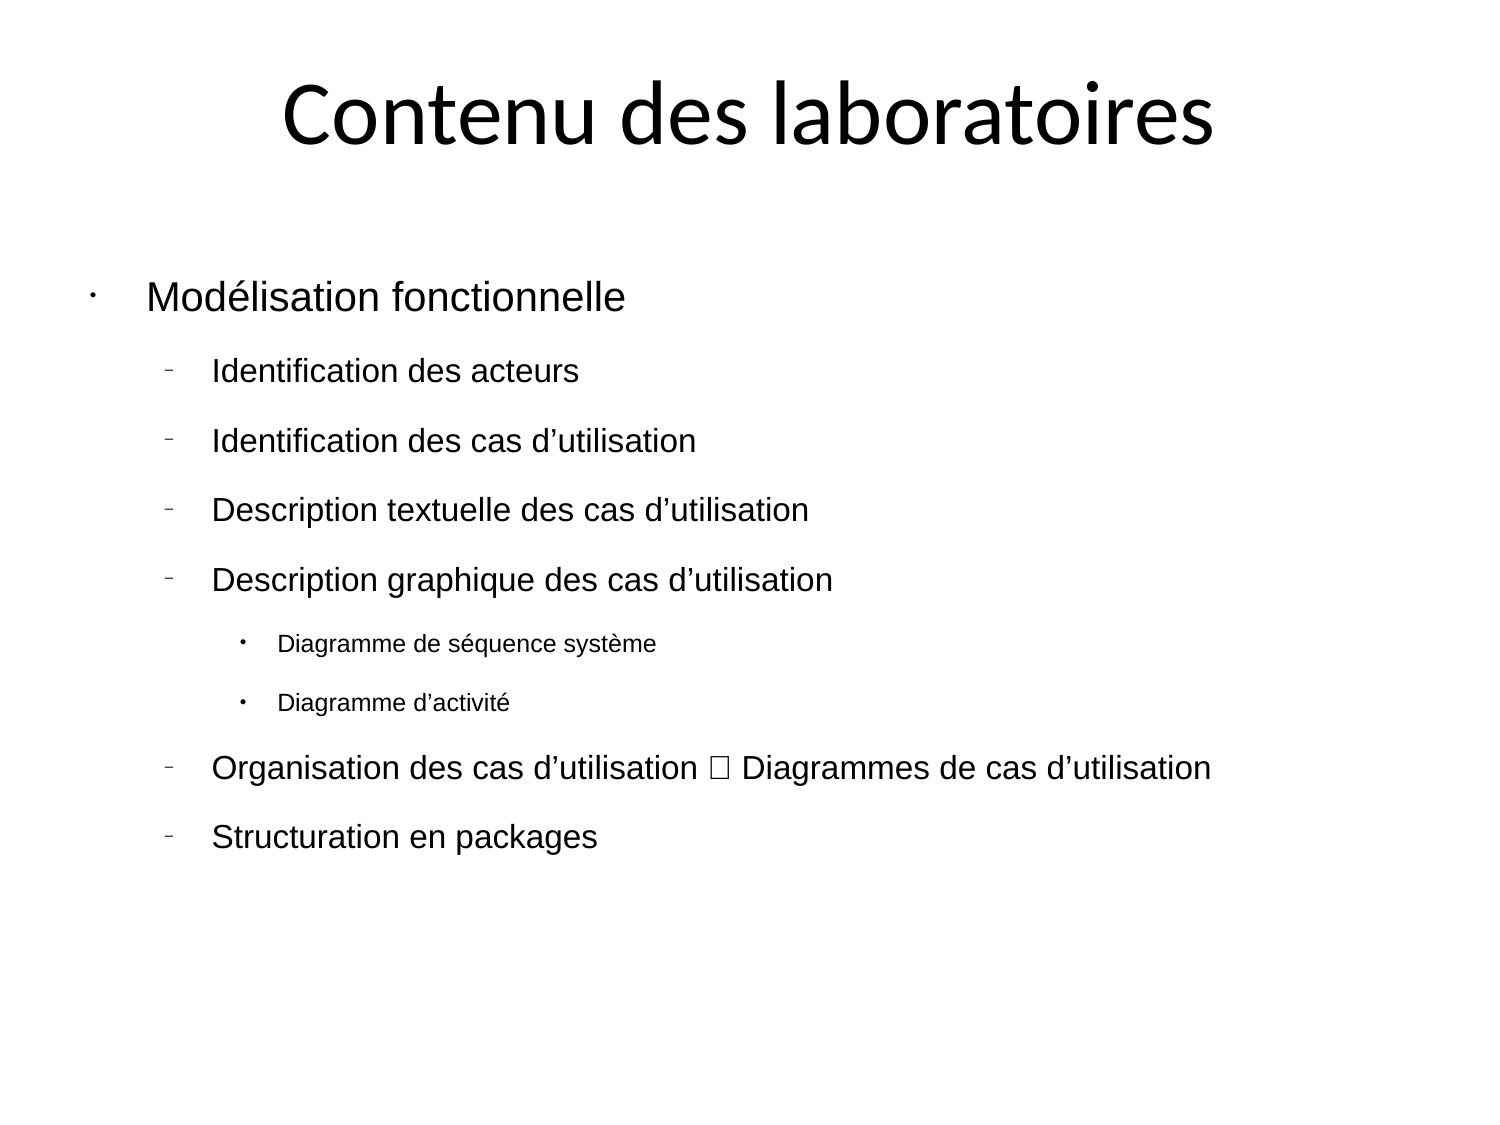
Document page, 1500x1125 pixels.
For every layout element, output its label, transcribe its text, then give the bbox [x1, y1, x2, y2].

list Modélisation fonctionnelle Identification des acteurs Identification des cas d’utilisation Description textuelle des cas d’utilisation Description graphique des cas d’utilisation Diagramme de séquence système Diagramme d’activité Organisation des cas d’utilisation  Diagrammes de cas d’utilisation Structuration en packages [75, 262, 1425, 1005]
title Contenu des laboratoires [75, 45, 1425, 233]
